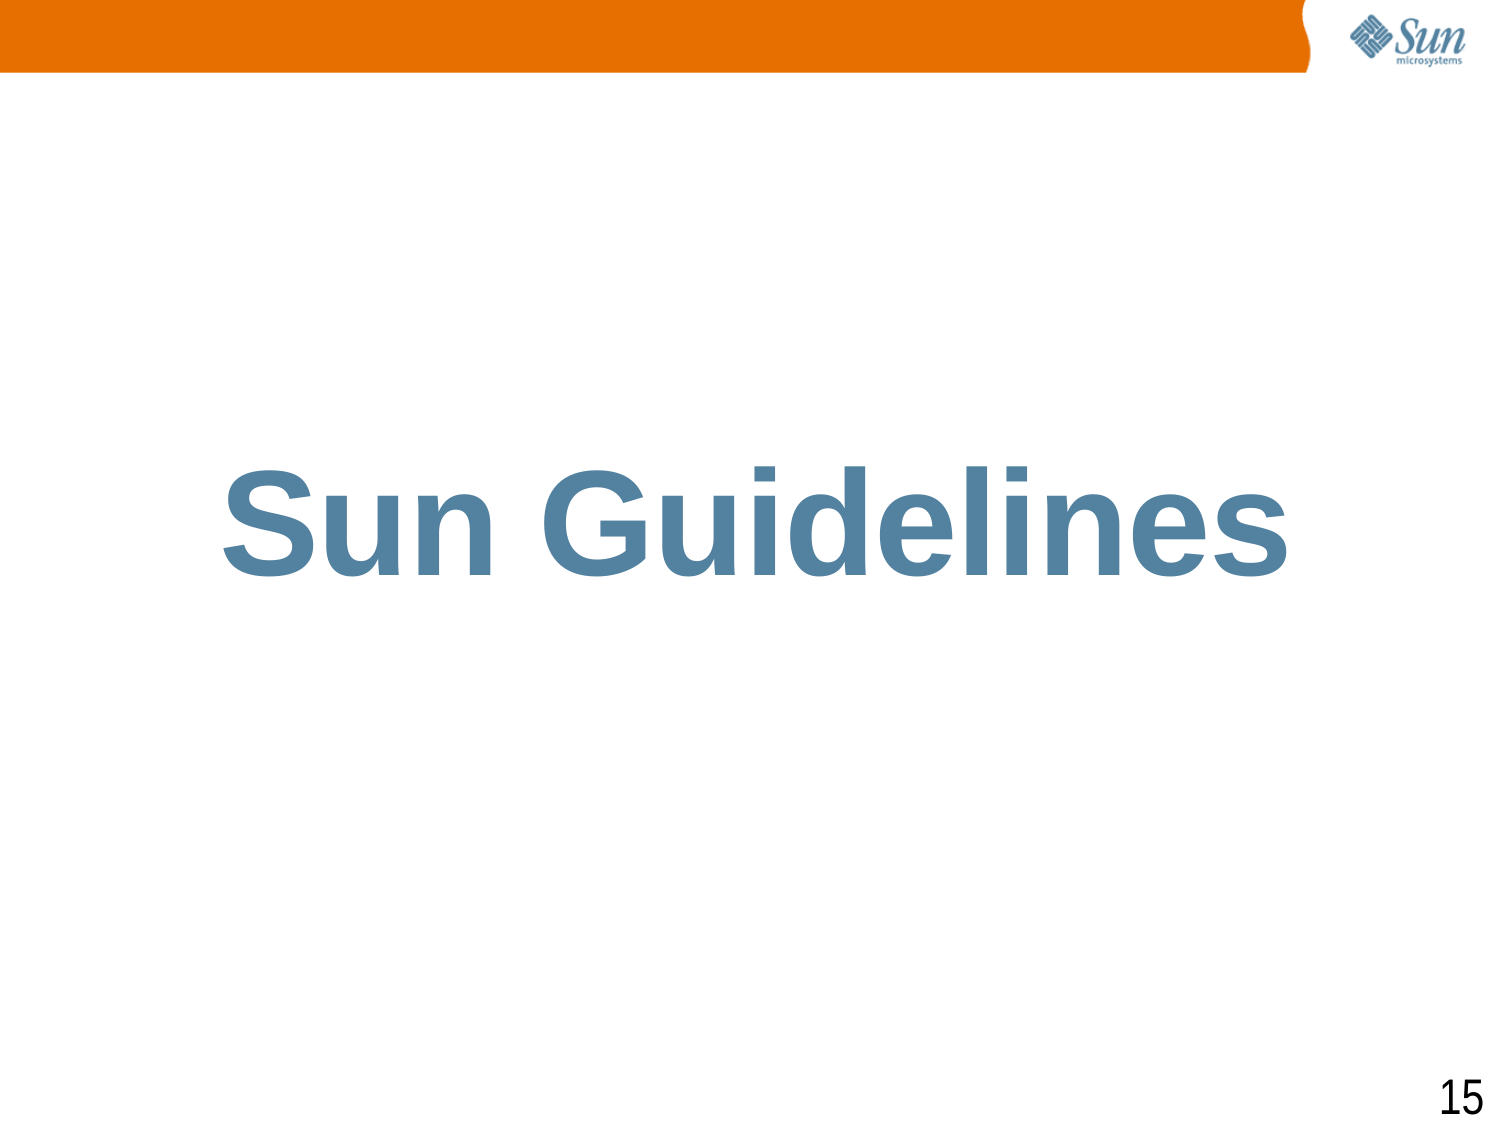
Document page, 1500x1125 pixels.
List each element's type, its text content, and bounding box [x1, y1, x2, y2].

title Sun Guidelines [75, 388, 1438, 673]
picture [0, 0, 1500, 75]
